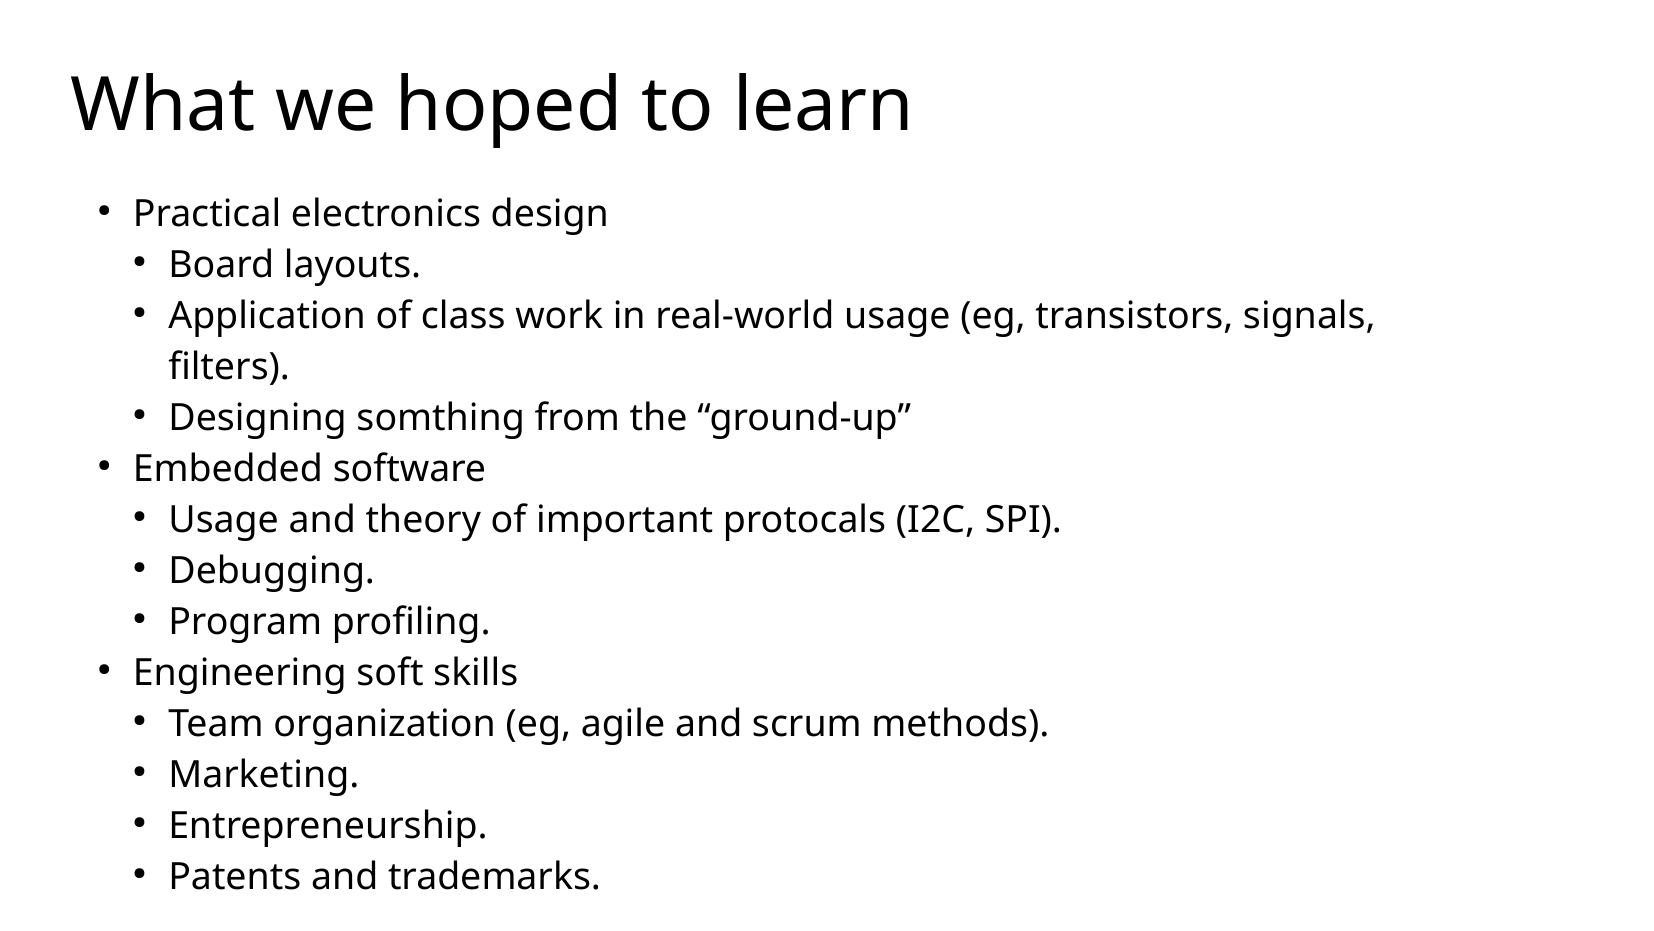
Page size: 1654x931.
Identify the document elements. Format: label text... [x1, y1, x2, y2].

title What we hoped to learn [70, 23, 1560, 179]
text_box Practical electronics design Board layouts. Application of class work in real-world usage (eg, transistors, signals, filters). Designing somthing from the “ground-up” Embedded software Usage and theory of important protocals (I2C, SPI). Debugging. Program profiling. Engineering soft skills Team organization (eg, agile and scrum methods). Marketing. Entrepreneurship. Patents and trademarks. [82, 178, 1512, 931]
